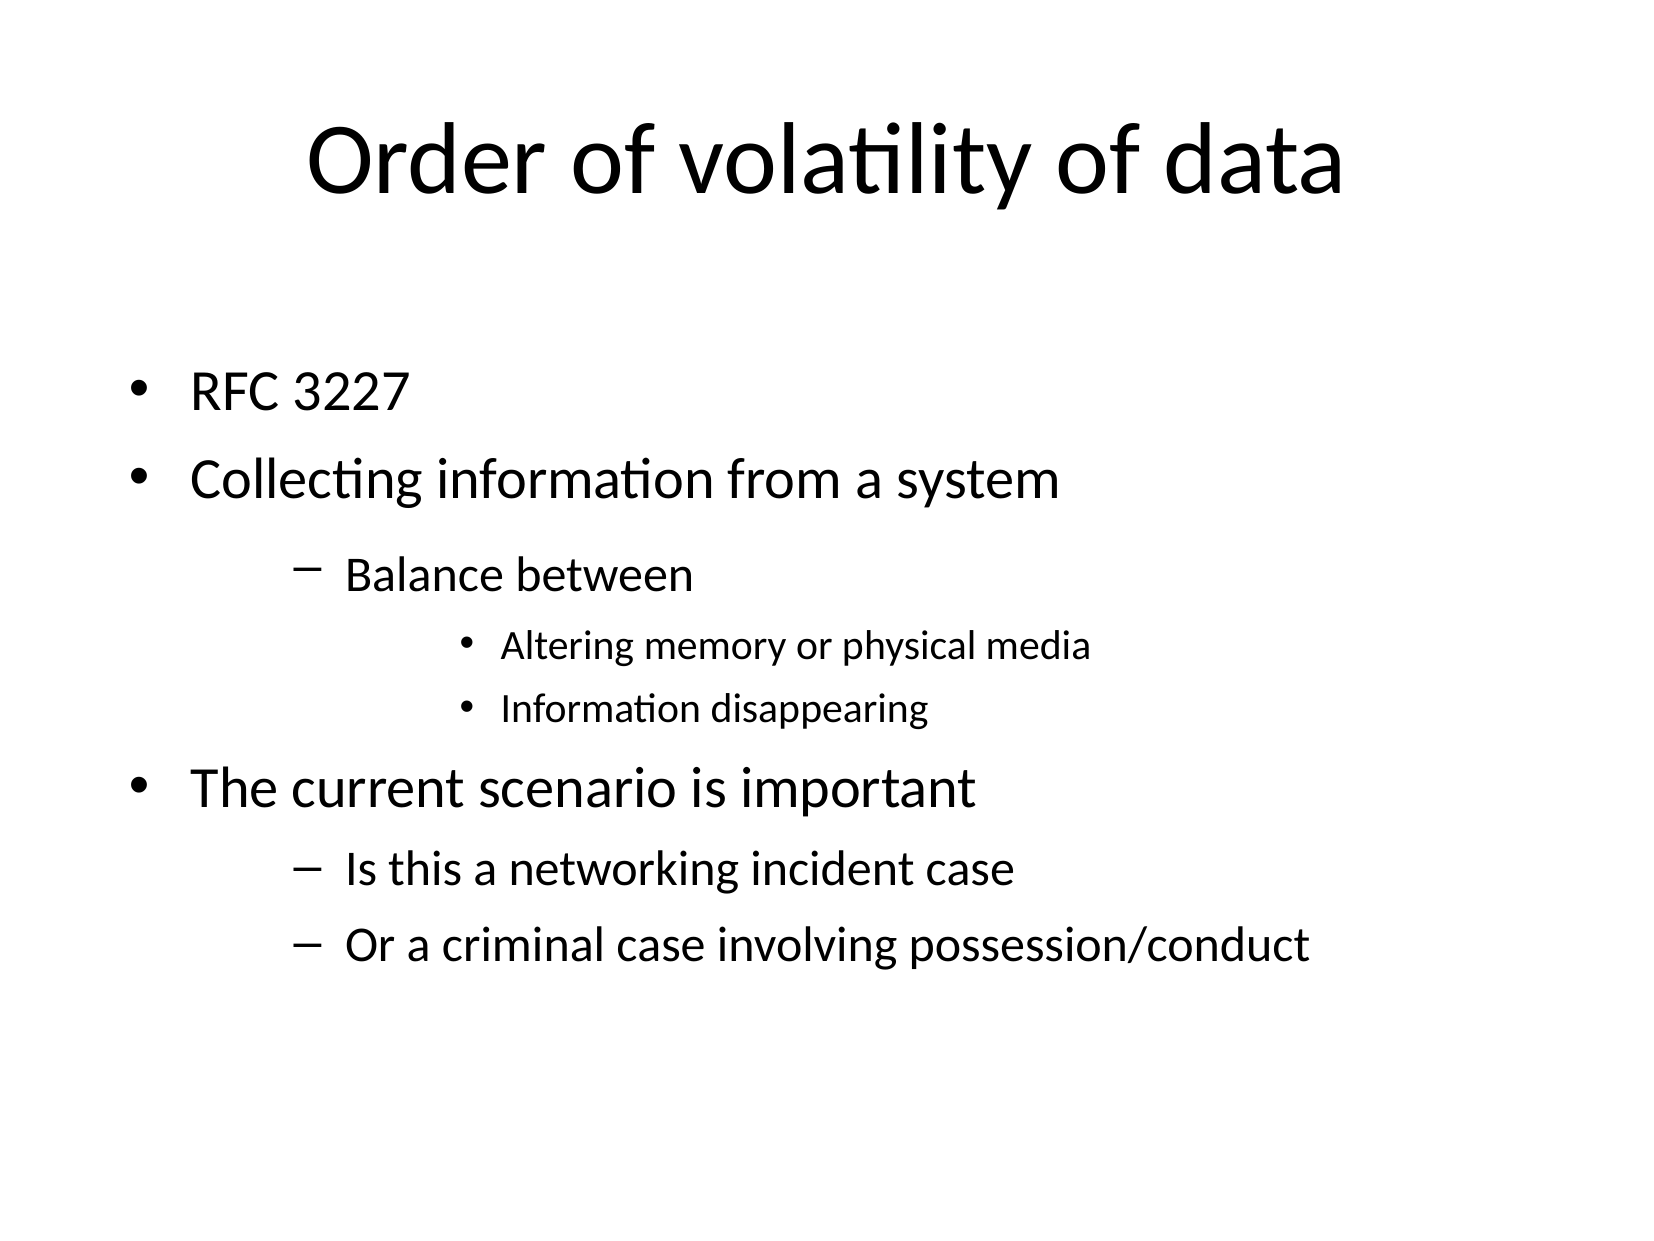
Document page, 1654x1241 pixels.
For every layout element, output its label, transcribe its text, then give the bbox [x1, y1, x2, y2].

text_box RFC 3227 Collecting information from a system Balance between Altering memory or physical media Information disappearing The current scenario is important Is this a networking incident case Or a criminal case involving possession/conduct [112, 343, 1601, 1163]
text_box Order of volatility of data [82, 49, 1571, 257]
